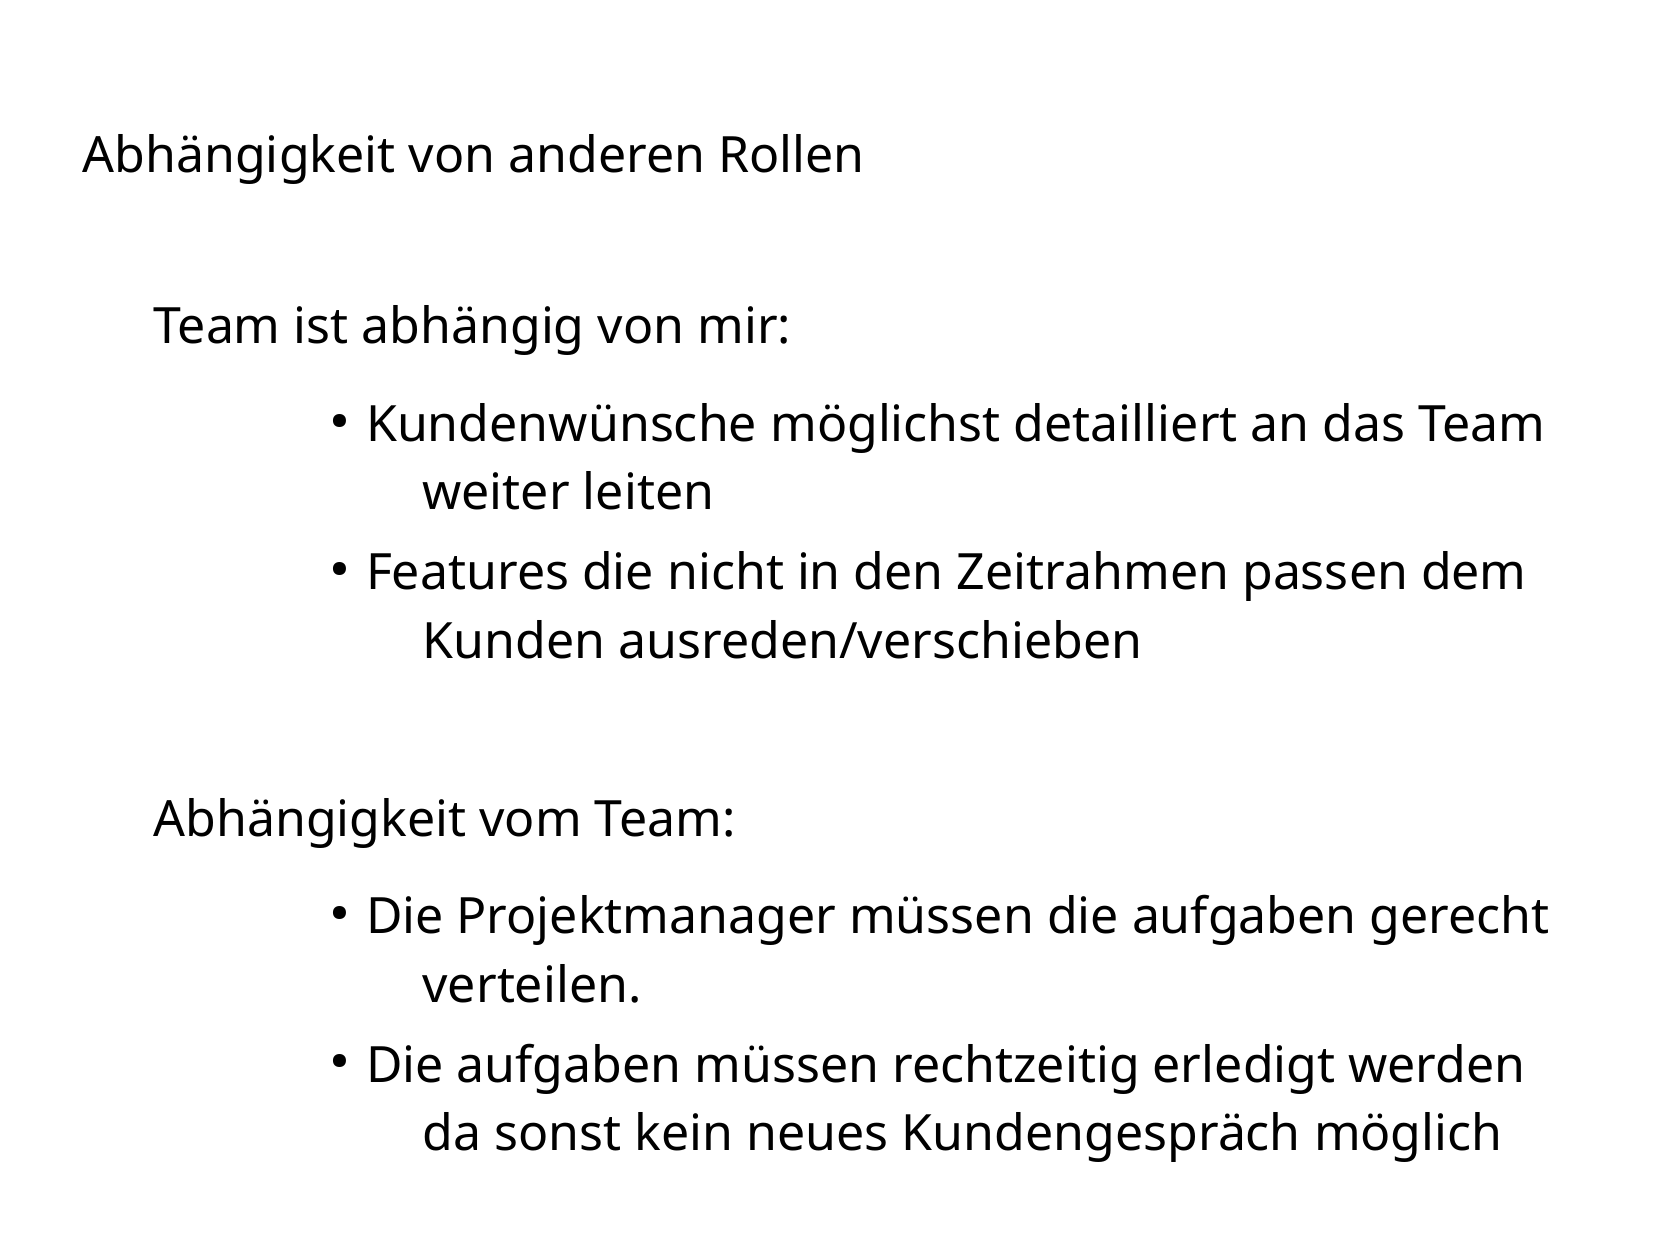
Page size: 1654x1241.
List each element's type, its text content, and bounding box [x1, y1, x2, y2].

list Team ist abhängig von mir: Kundenwünsche möglichst detailliert an das Team weiter leiten Features die nicht in den Zeitrahmen passen dem Kunden ausreden/verschieben Abhängigkeit vom Team: Die Projektmanager müssen die aufgaben gerecht verteilen. Die aufgaben müssen rechtzeitig erledigt werden da sonst kein neues Kundengespräch möglich [82, 290, 1571, 1138]
title Abhängigkeit von anderen Rollen [82, 49, 1571, 257]
